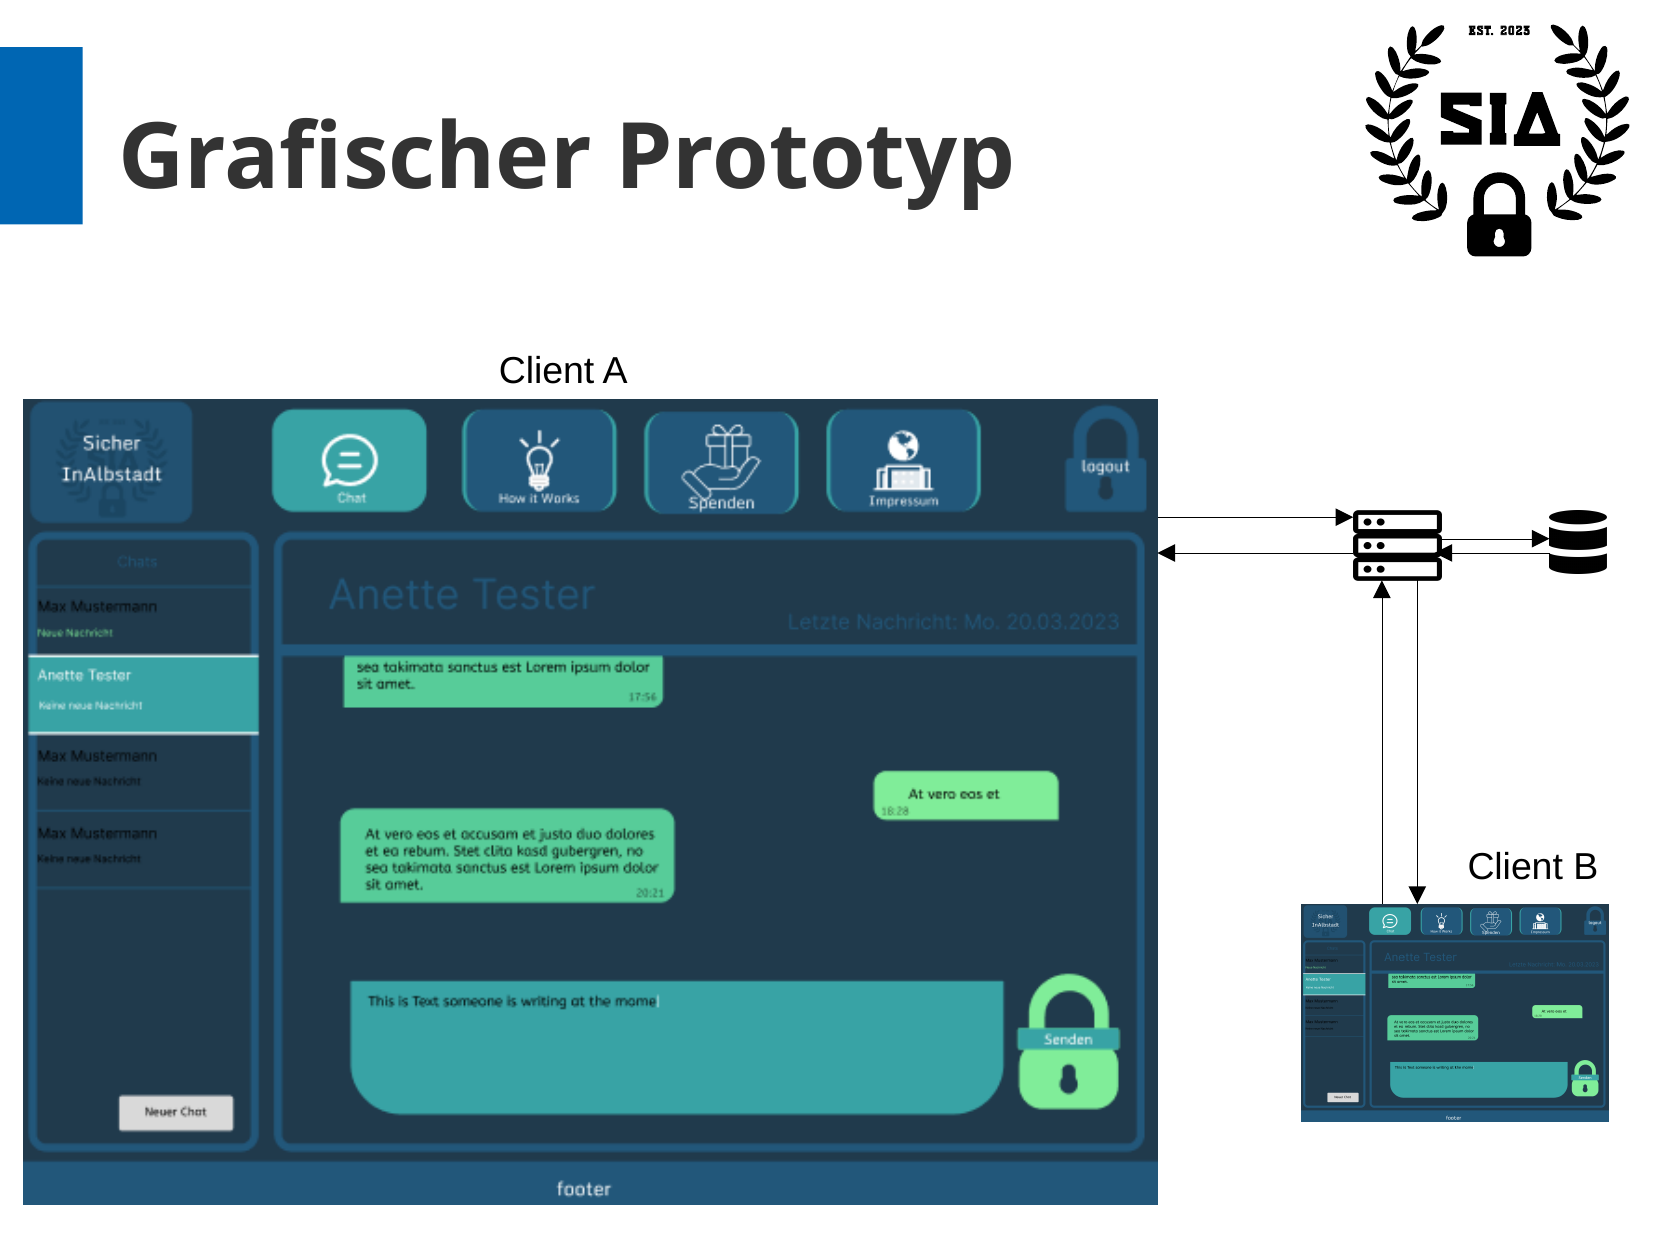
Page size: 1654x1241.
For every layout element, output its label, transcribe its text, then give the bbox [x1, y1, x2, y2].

text_box Client A [484, 342, 643, 400]
title Grafischer Prototyp [118, 49, 1571, 257]
picture [1301, 904, 1609, 1123]
picture [23, 399, 1158, 1205]
text_box Client B [1452, 838, 1614, 896]
picture [1353, 510, 1442, 581]
picture [1549, 510, 1607, 574]
